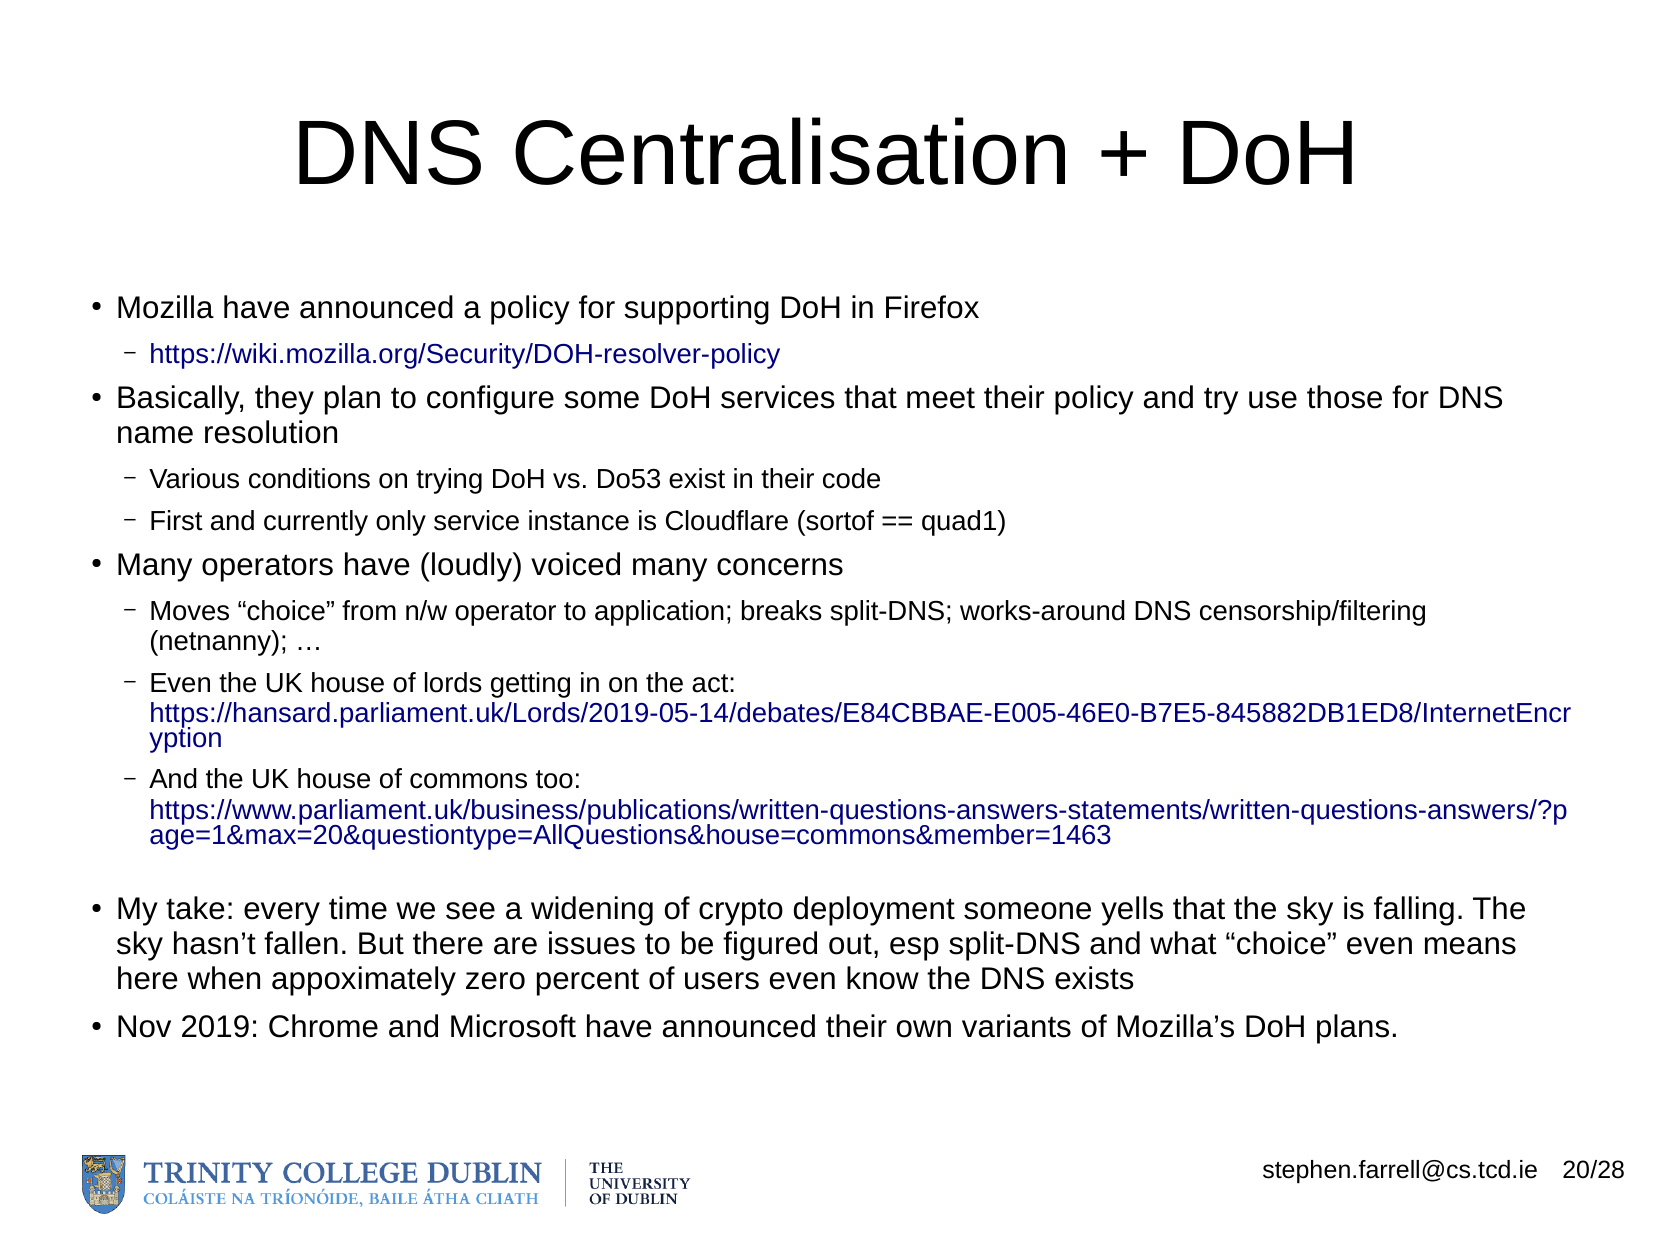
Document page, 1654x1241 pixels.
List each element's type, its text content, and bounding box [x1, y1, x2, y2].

title DNS Centralisation + DoH [82, 49, 1571, 257]
picture [82, 1155, 694, 1214]
list Mozilla have announced a policy for supporting DoH in Firefox https://wiki.mozilla.org/Security/DOH-resolver-policy Basically, they plan to configure some DoH services that meet their policy and try use those for DNS name resolution Various conditions on trying DoH vs. Do53 exist in their code First and currently only service instance is Cloudflare (sortof == quad1) Many operators have (loudly) voiced many concerns Moves “choice” from n/w operator to application; breaks split-DNS; works-around DNS censorship/filtering (netnanny); … Even the UK house of lords getting in on the act: https://hansard.parliament.uk/Lords/2019-05-14/debates/E84CBBAE-E005-46E0-B7E5-845882DB1ED8/InternetEncryption And the UK house of commons too: https://www.parliament.uk/business/publications/written-questions-answers-statements/written-questions-answers/?page=1&max=20&questiontype=AllQuestions&house=commons&member=1463 My take: every time we see a widening of crypto deployment someone yells that the sky is falling. The sky hasn’t fallen. But there are issues to be figured out, esp split-DNS and what “choice” even means here when appoximately zero percent of users even know the DNS exists Nov 2019: Chrome and Microsoft have announced their own variants of Mozilla’s DoH plans. [82, 290, 1571, 1010]
